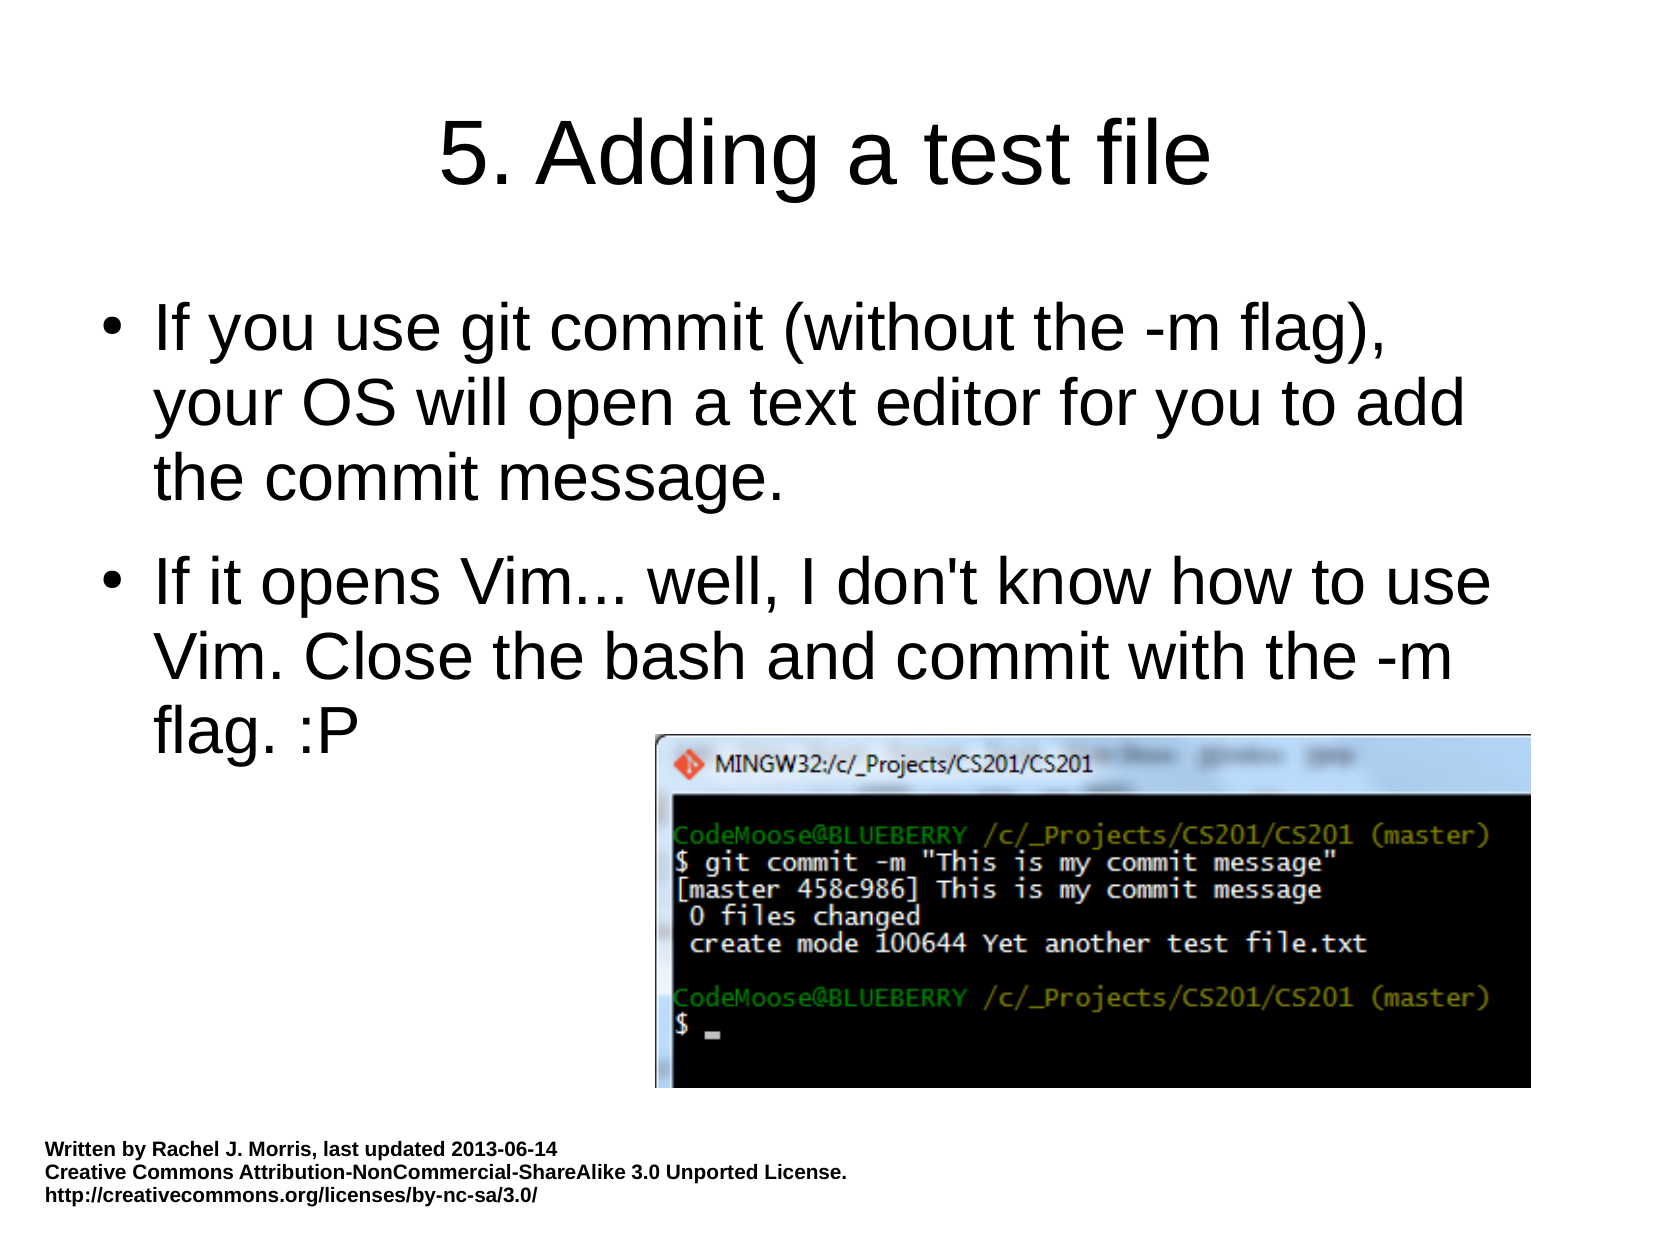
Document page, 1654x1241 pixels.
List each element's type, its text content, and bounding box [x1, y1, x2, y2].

list If you use git commit (without the -m flag), your OS will open a text editor for you to add the commit message. If it opens Vim... well, I don't know how to use Vim. Close the bash and commit with the -m flag. :P [82, 290, 1538, 1010]
picture [655, 734, 1531, 1088]
title 5. Adding a test file [82, 49, 1571, 257]
